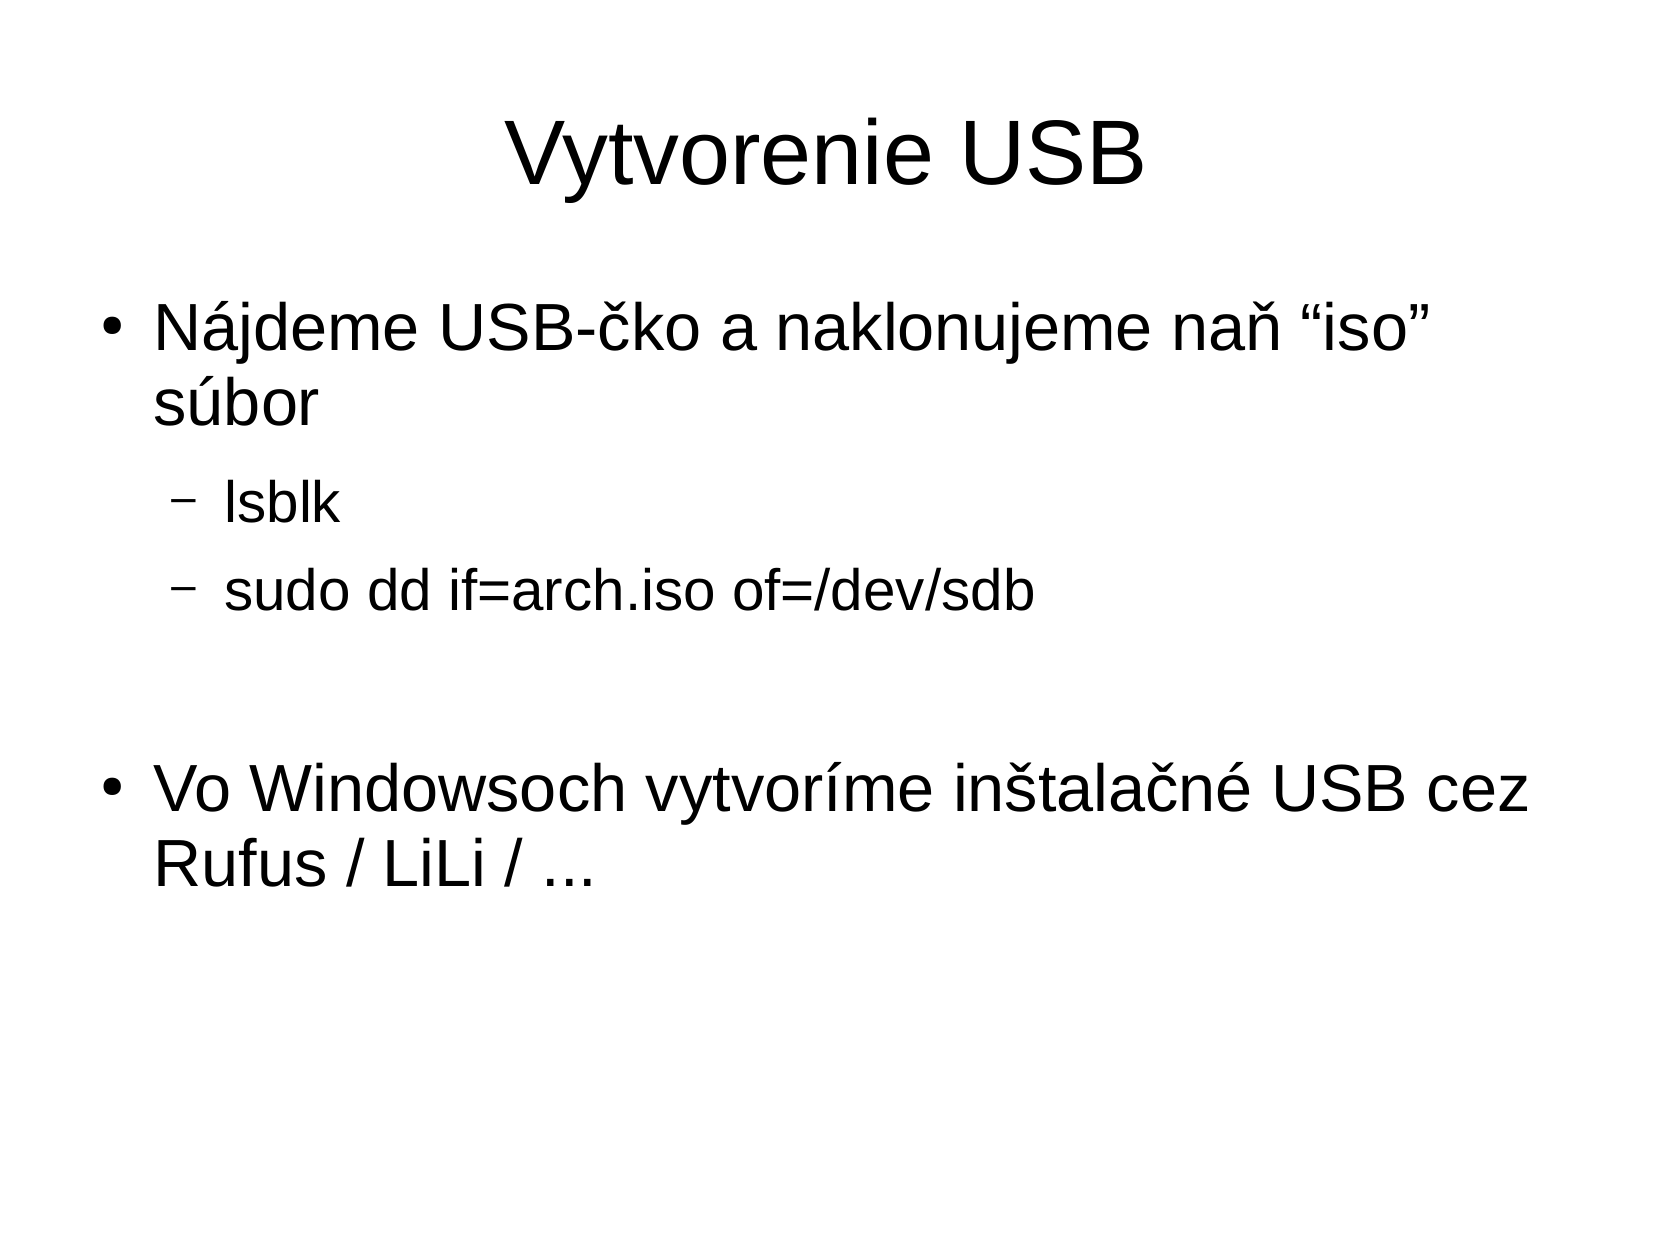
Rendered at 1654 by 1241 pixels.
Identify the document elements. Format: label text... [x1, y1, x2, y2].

list Nájdeme USB-čko a naklonujeme naň “iso” súbor lsblk sudo dd if=arch.iso of=/dev/sdb Vo Windowsoch vytvoríme inštalačné USB cez Rufus / LiLi / ... [82, 290, 1571, 1010]
title Vytvorenie USB [82, 49, 1571, 257]
